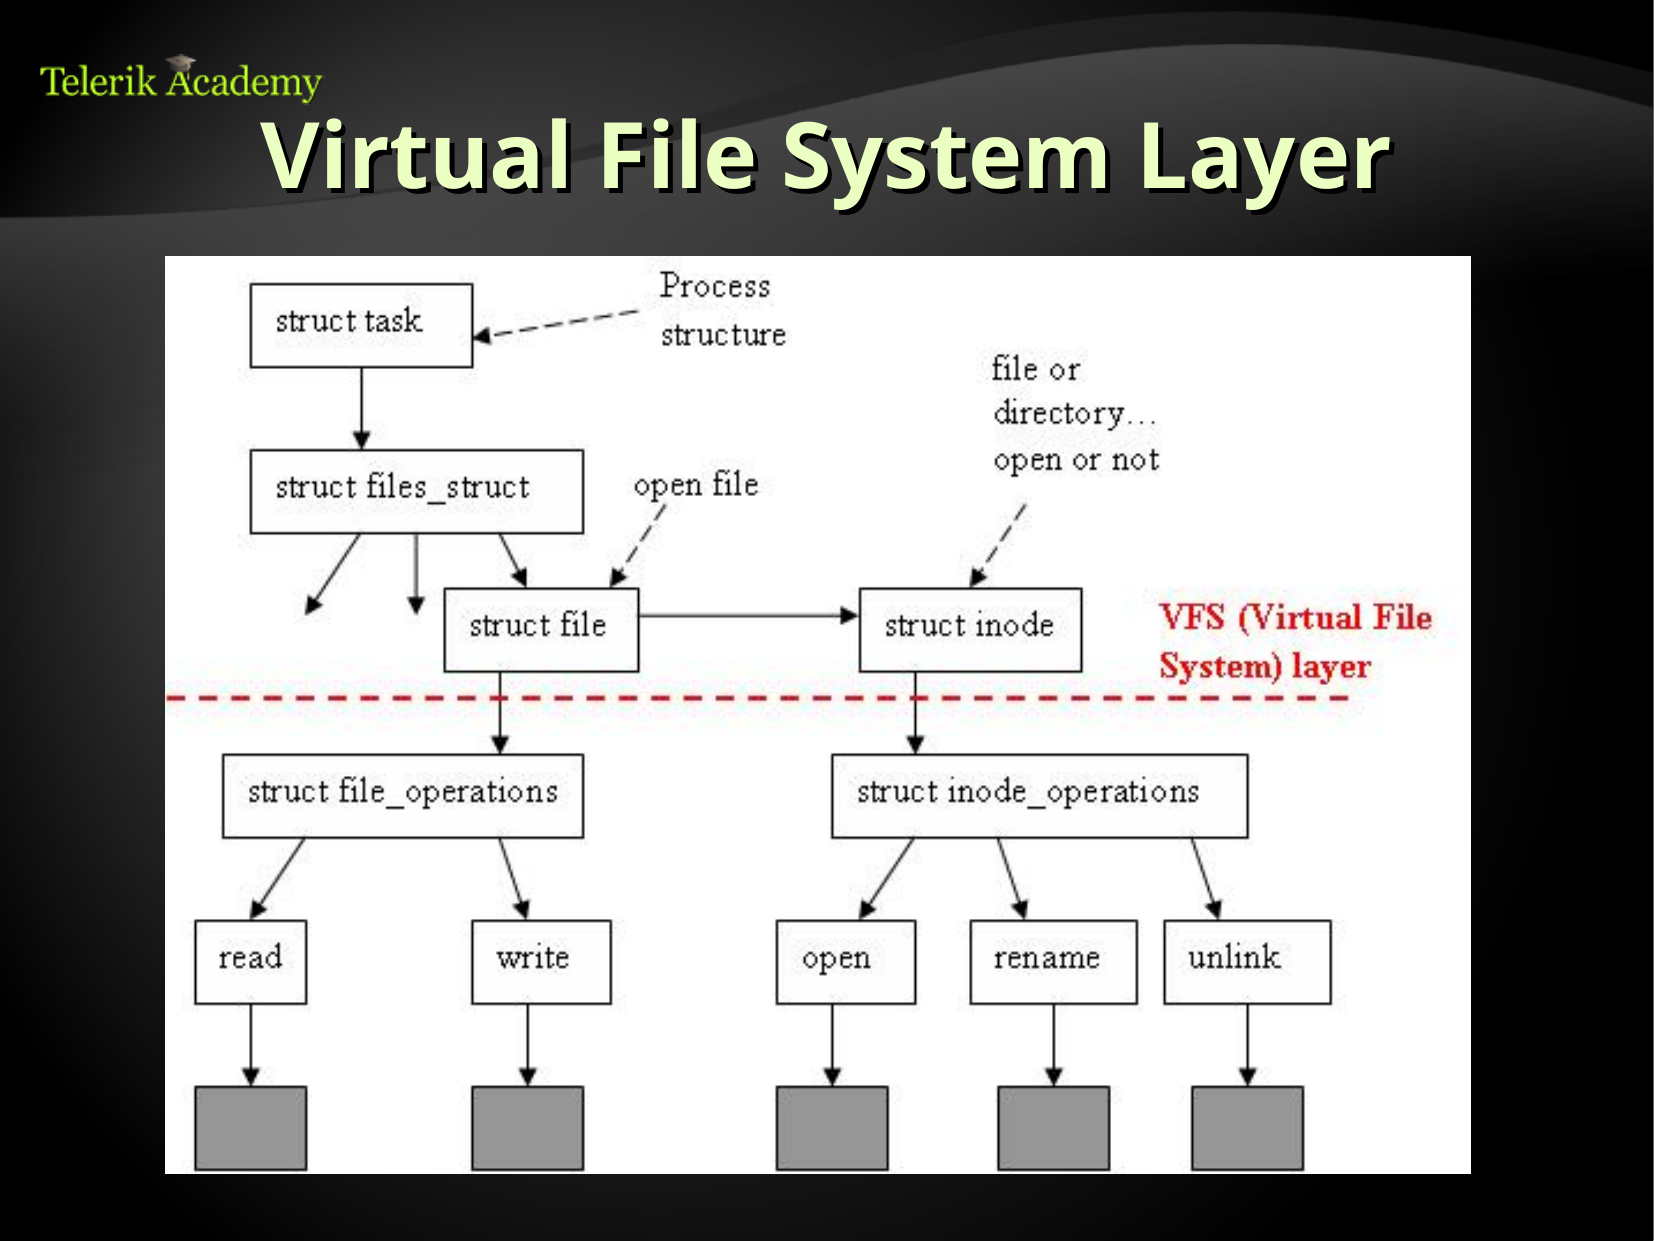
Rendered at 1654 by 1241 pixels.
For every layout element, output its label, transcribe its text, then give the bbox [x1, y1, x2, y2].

picture [0, 0, 1654, 1241]
title Virtual File System Layer [82, 49, 1571, 257]
